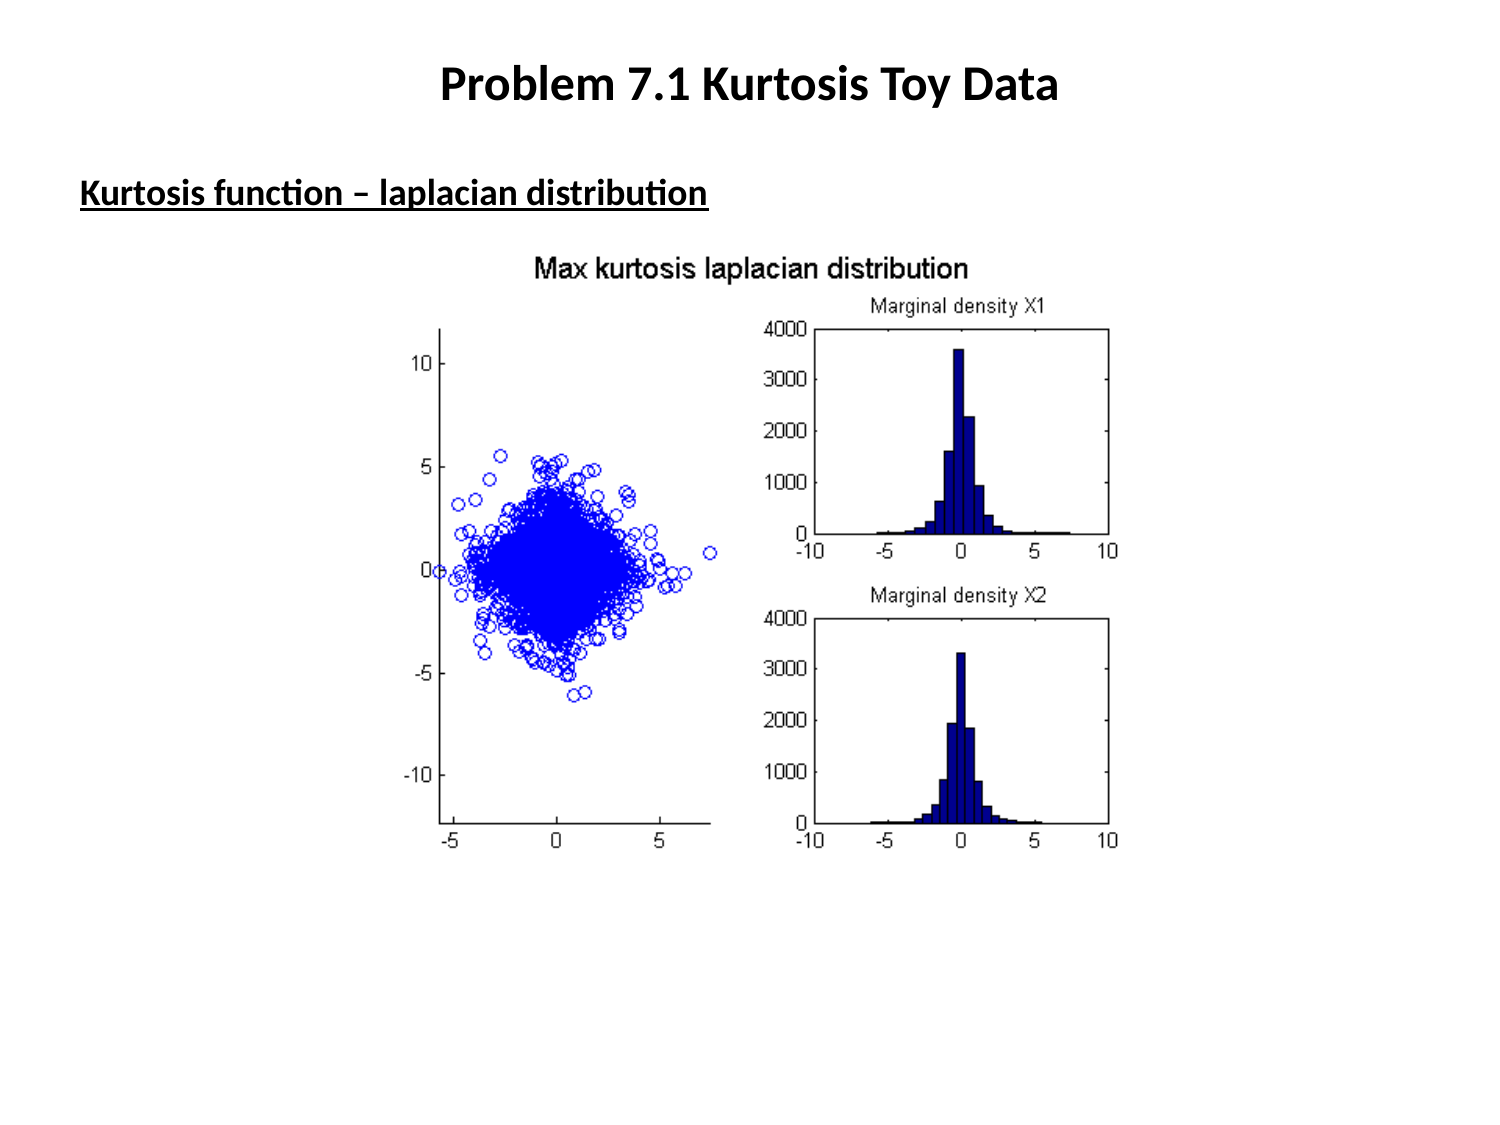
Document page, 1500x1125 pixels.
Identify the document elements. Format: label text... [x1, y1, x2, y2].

text_box Problem 7.1 Kurtosis Toy Data [0, 42, 1500, 118]
picture [314, 235, 1191, 892]
text_box Kurtosis function – laplacian distribution [64, 160, 954, 221]
